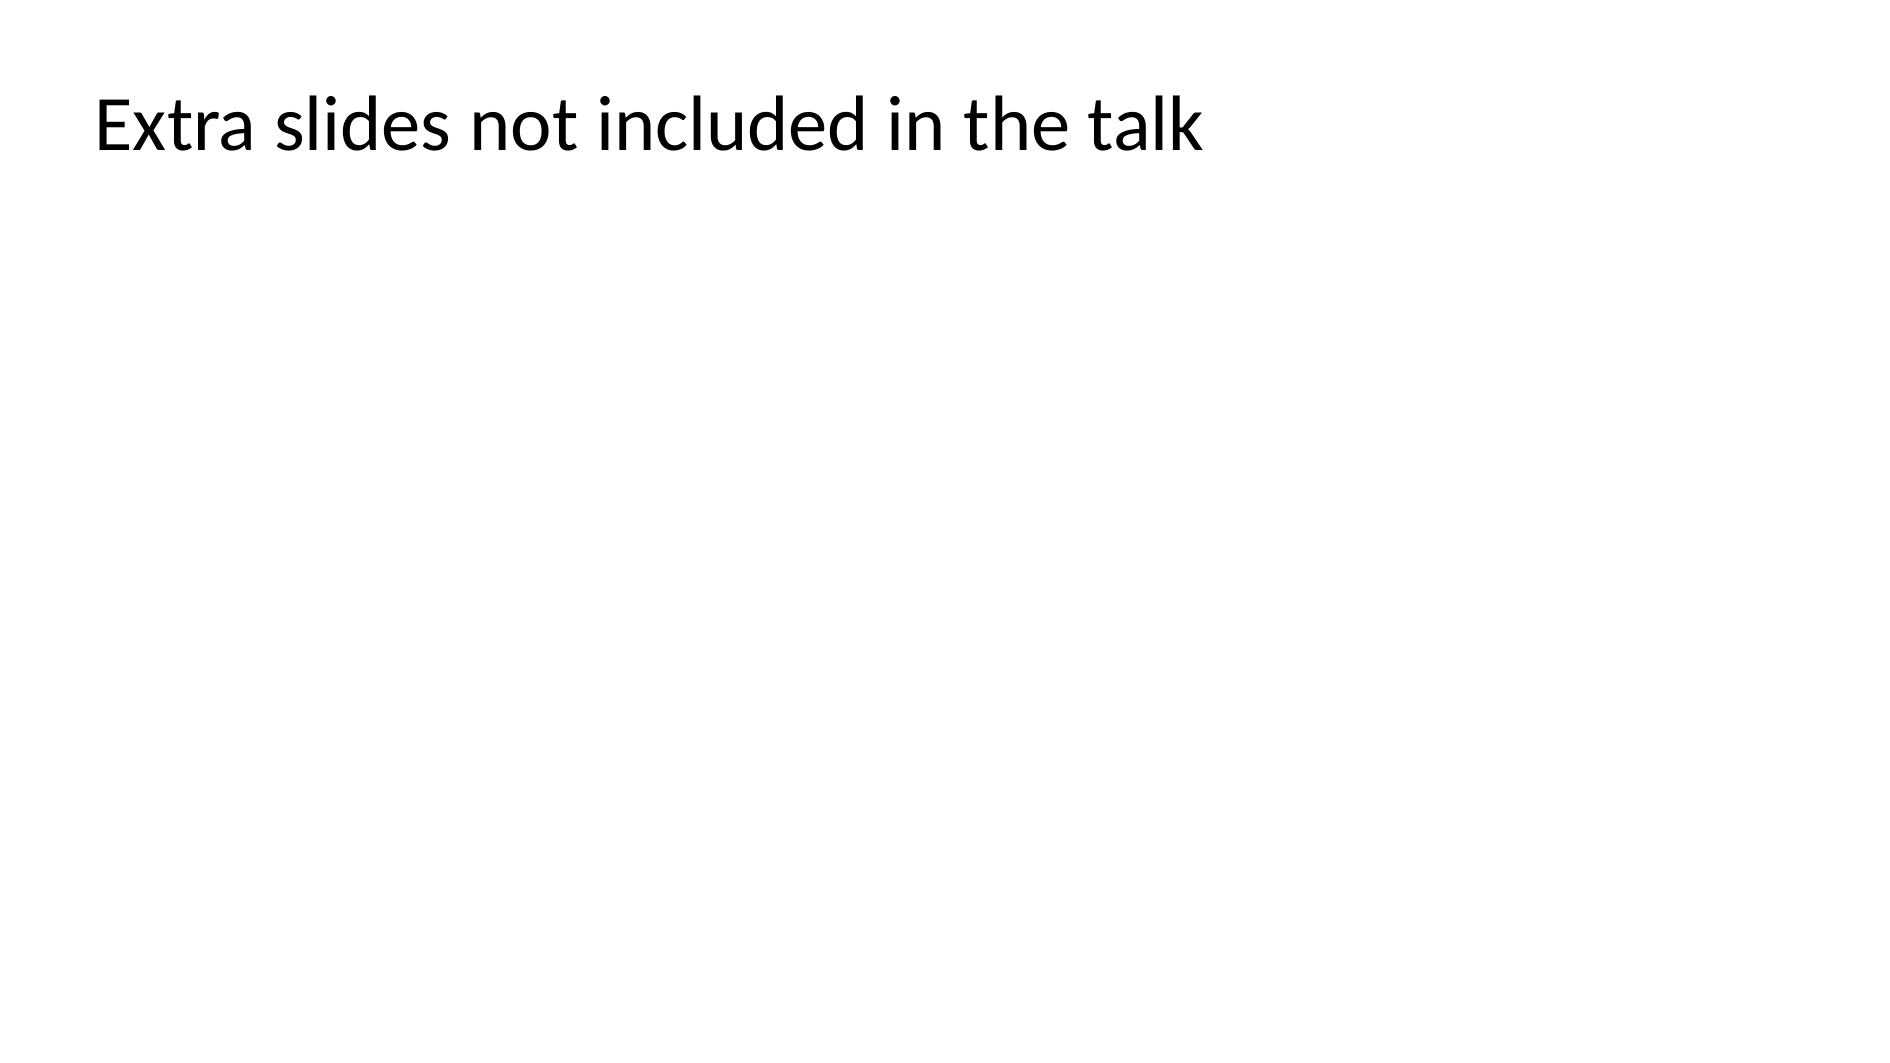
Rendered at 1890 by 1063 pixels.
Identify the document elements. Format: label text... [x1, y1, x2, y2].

title Extra slides not included in the talk [94, 42, 1796, 220]
